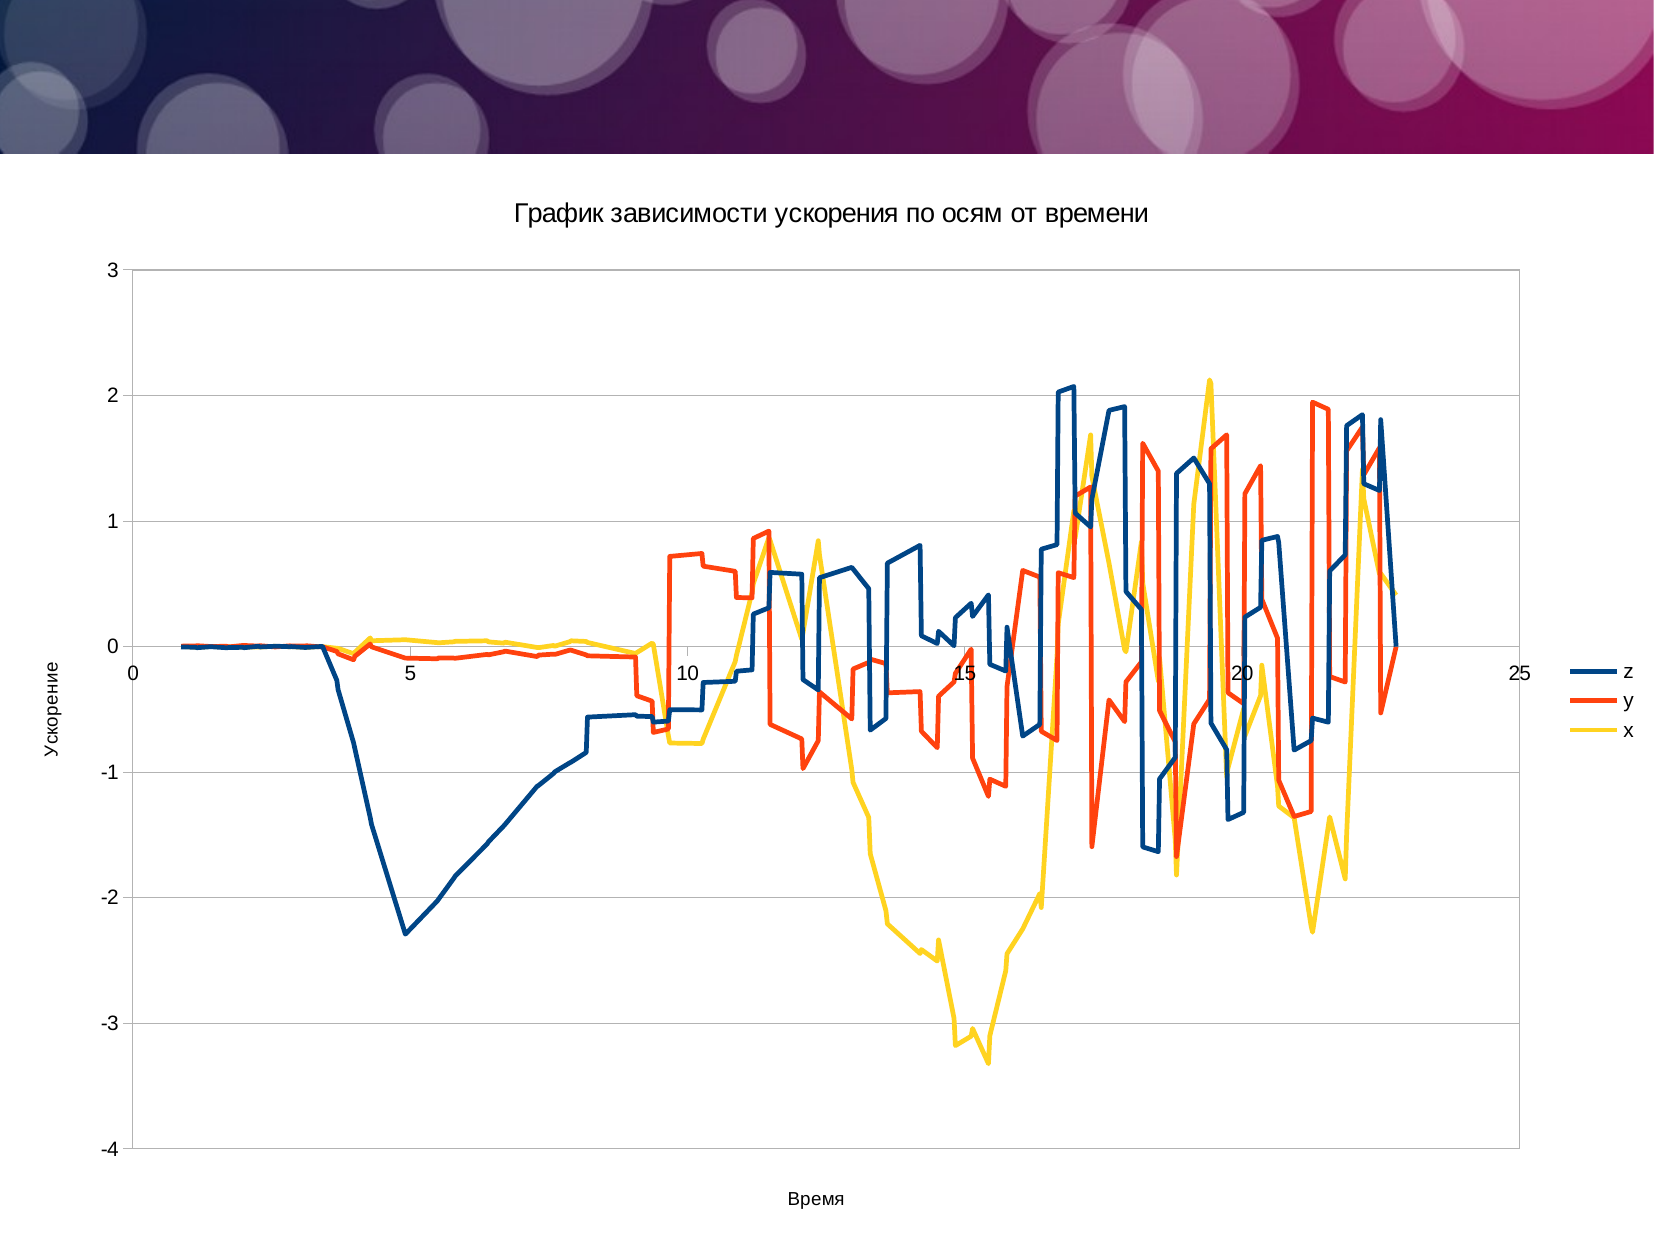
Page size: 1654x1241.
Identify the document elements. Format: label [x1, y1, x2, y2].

chart [8, 161, 1654, 1241]
picture [0, 0, 1654, 154]
